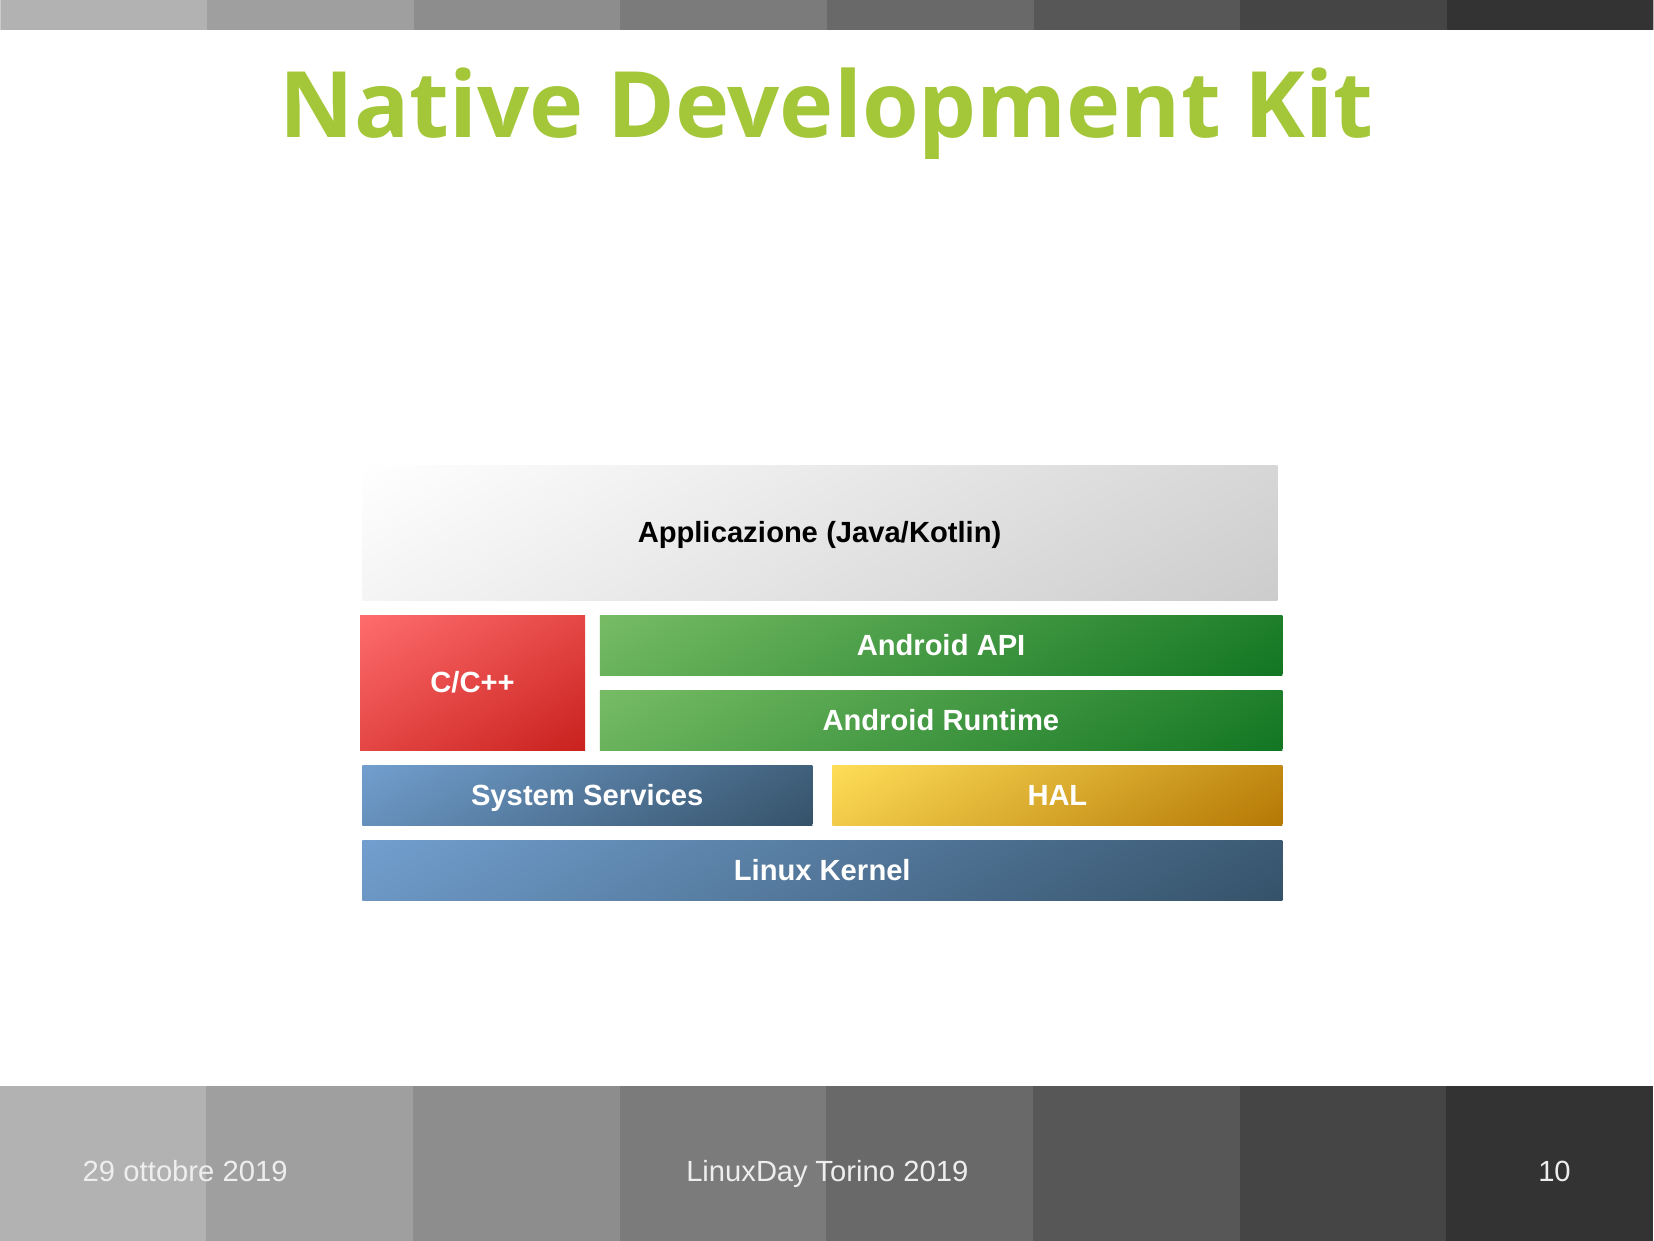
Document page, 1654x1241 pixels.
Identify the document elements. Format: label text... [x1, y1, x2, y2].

text_box Linux Kernel [362, 840, 1283, 901]
text_box System Services [362, 765, 813, 826]
text_box Applicazione (Java/Kotlin) [362, 465, 1278, 601]
title Native Development Kit [82, 49, 1571, 155]
text_box Android API [599, 615, 1283, 676]
text_box HAL [832, 765, 1283, 826]
text_box Android Runtime [599, 690, 1283, 751]
text_box C/C++ [360, 615, 586, 751]
